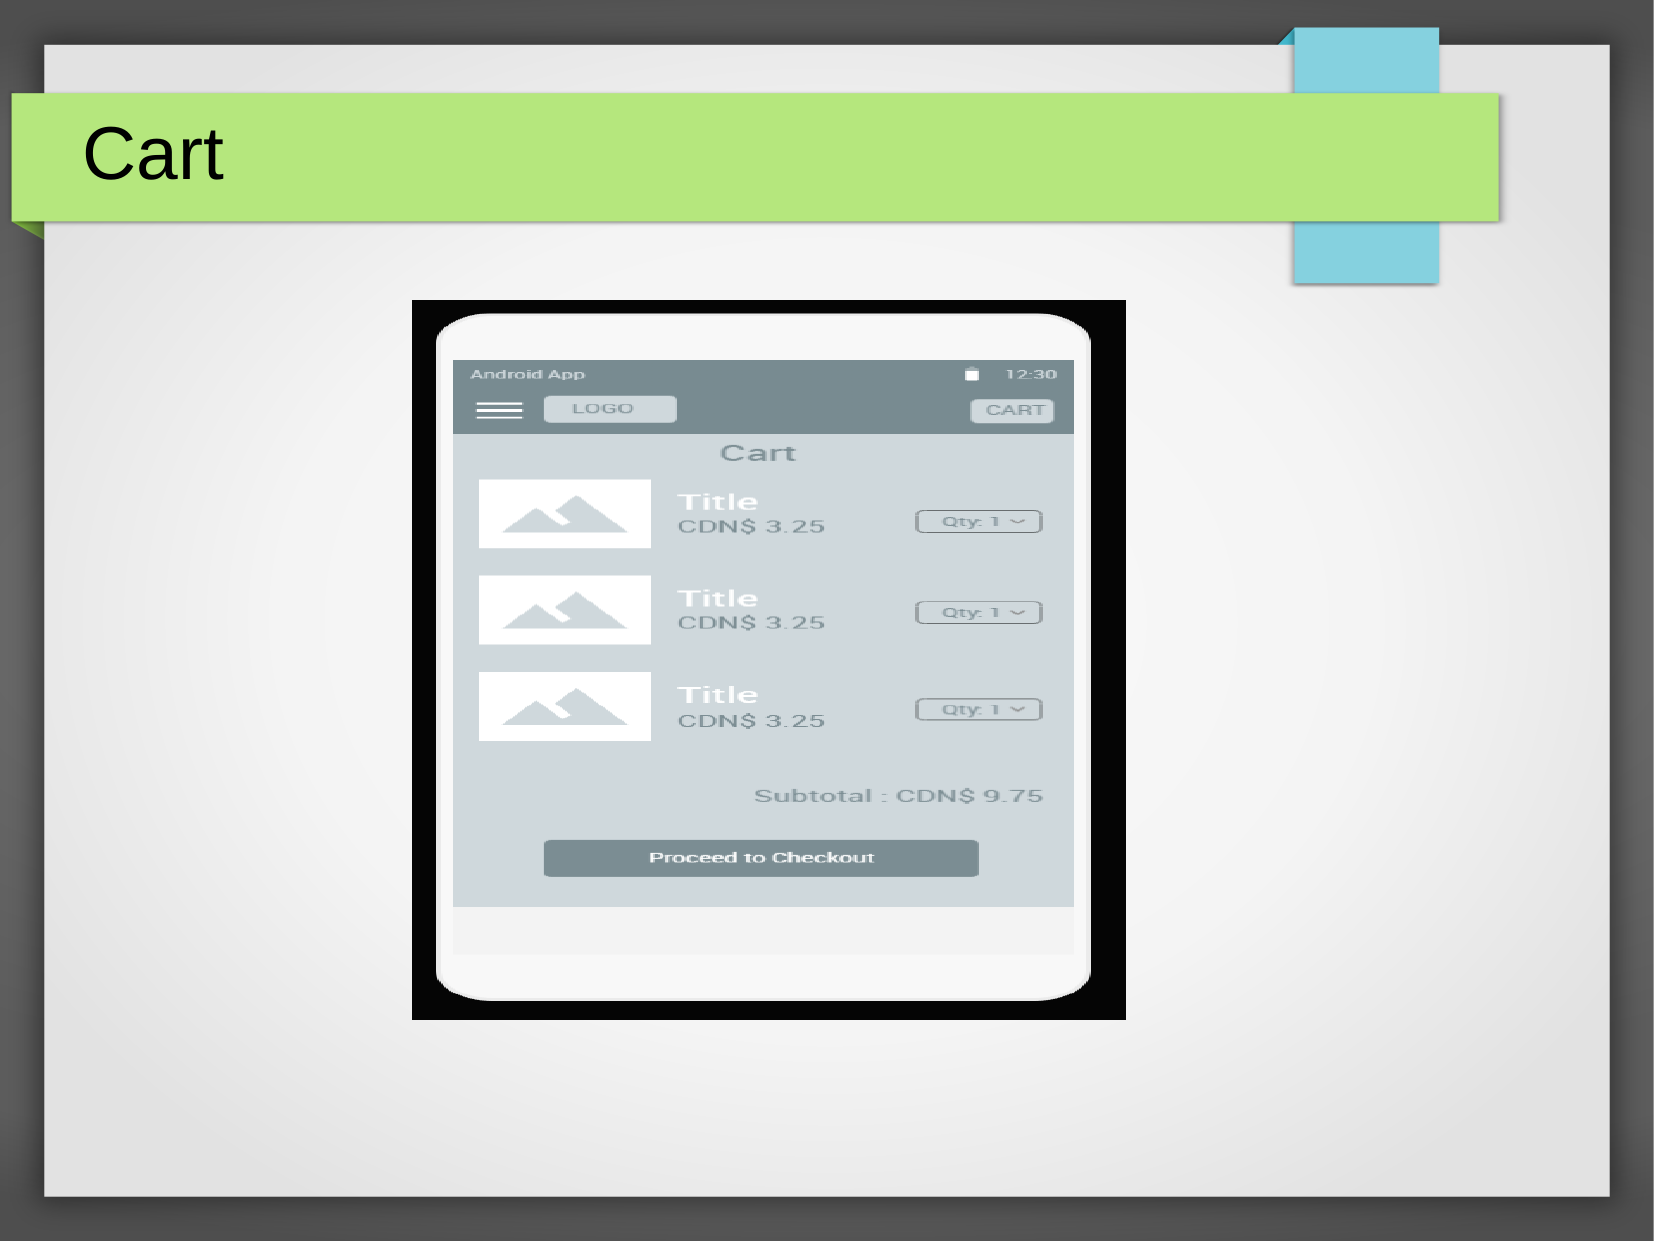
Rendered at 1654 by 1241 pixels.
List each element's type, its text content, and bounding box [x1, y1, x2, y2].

picture [0, 0, 1654, 1241]
title Cart [82, 94, 1264, 213]
